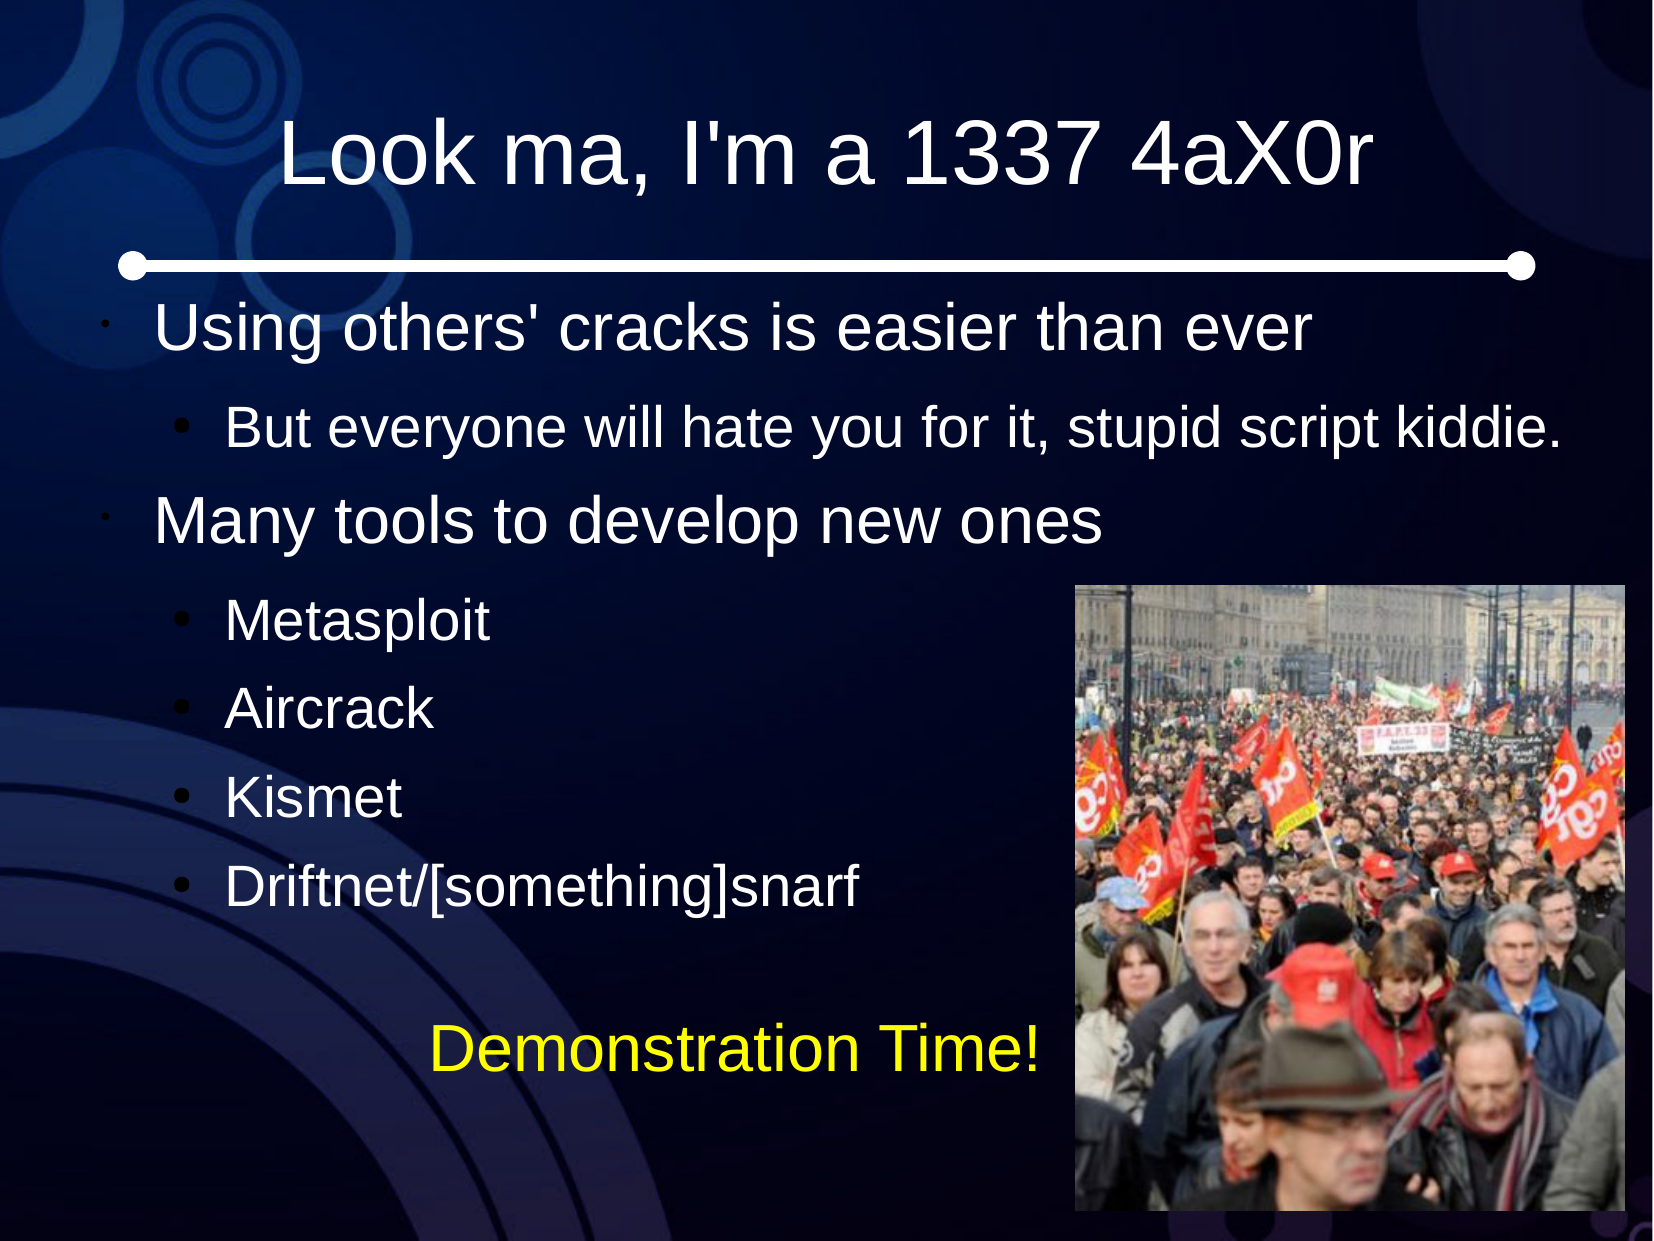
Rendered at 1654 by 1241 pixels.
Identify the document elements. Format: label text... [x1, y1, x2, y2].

list Using others' cracks is easier than ever But everyone will hate you for it, stupid script kiddie. Many tools to develop new ones Metasploit Aircrack Kismet Driftnet/[something]snarf [82, 290, 1571, 1109]
title Look ma, I'm a 1337 4aX0r [82, 49, 1571, 257]
picture [0, 0, 1653, 1241]
text_box Demonstration Time! [413, 1003, 1060, 1094]
